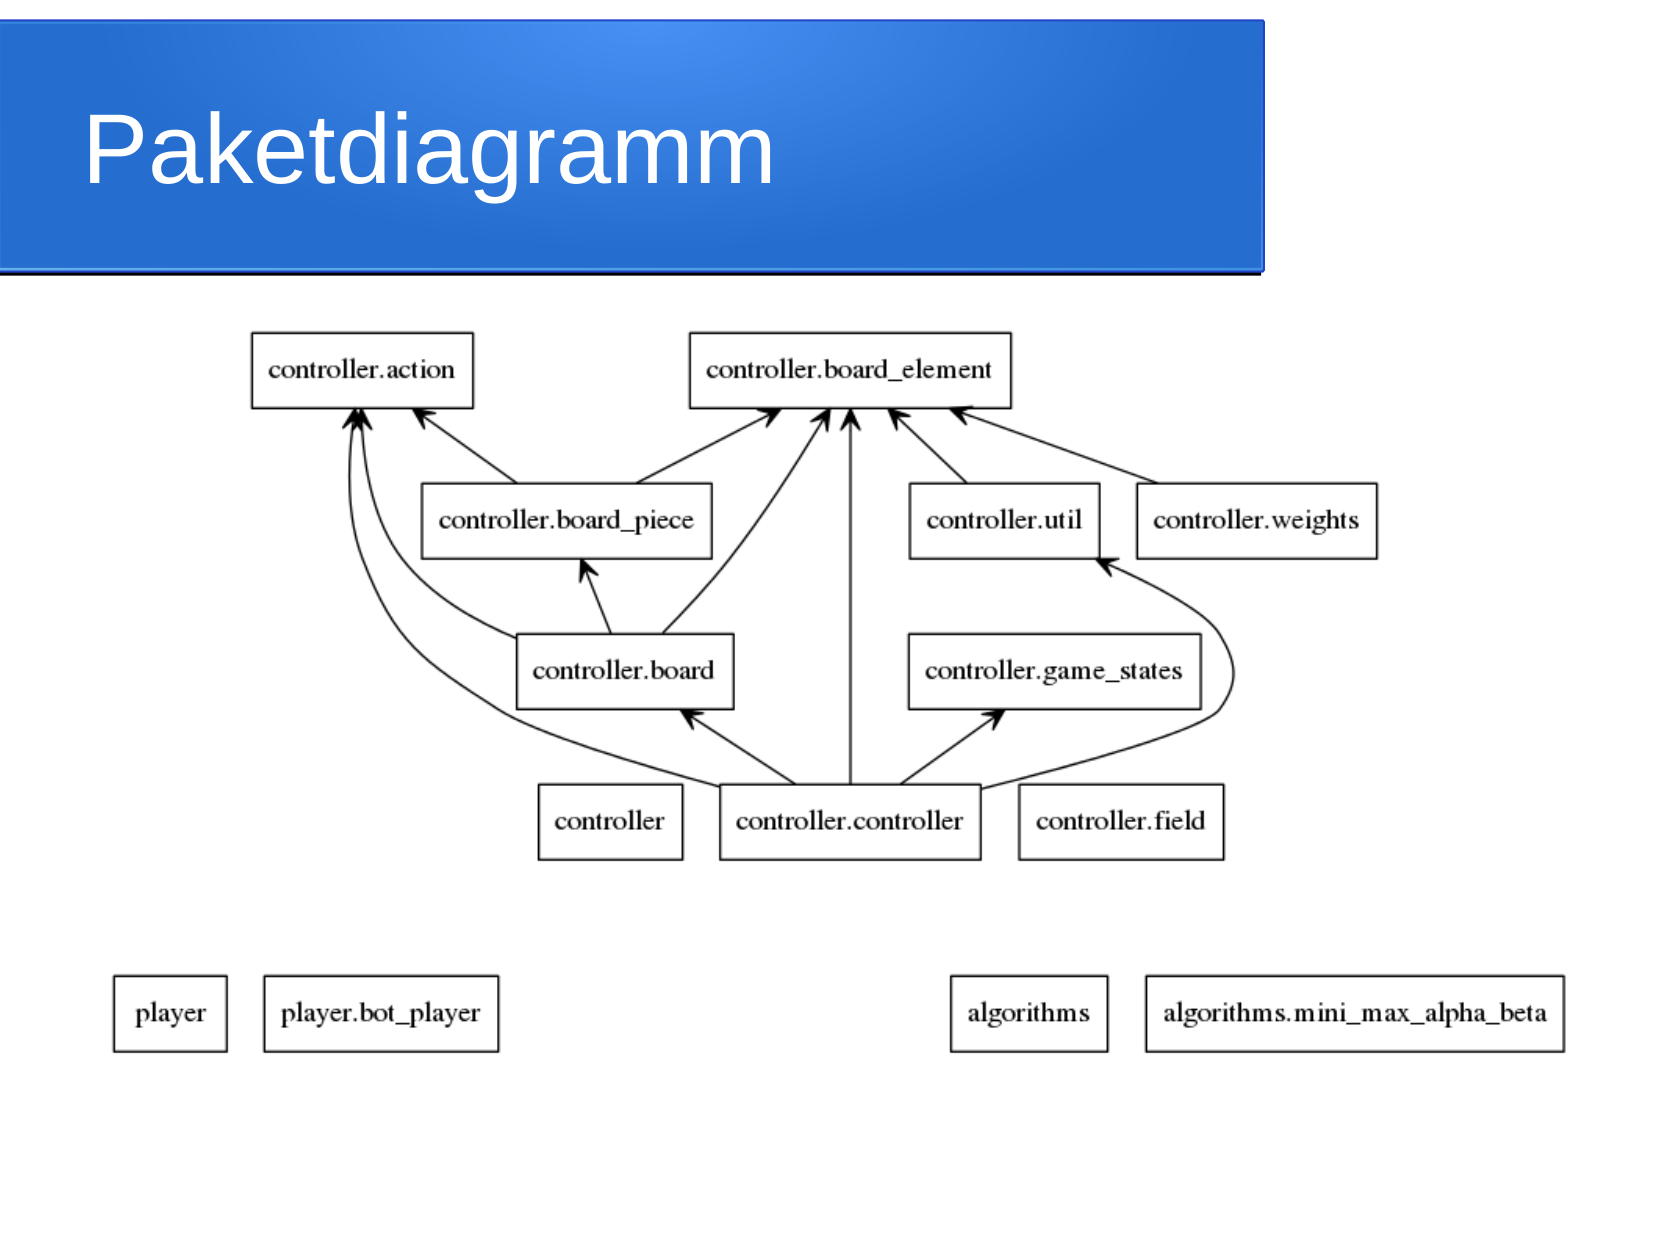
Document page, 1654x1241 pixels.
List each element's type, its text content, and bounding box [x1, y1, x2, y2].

picture [944, 968, 1572, 1061]
picture [106, 968, 507, 1061]
picture [244, 325, 1384, 869]
title Paketdiagramm [82, 47, 1235, 252]
